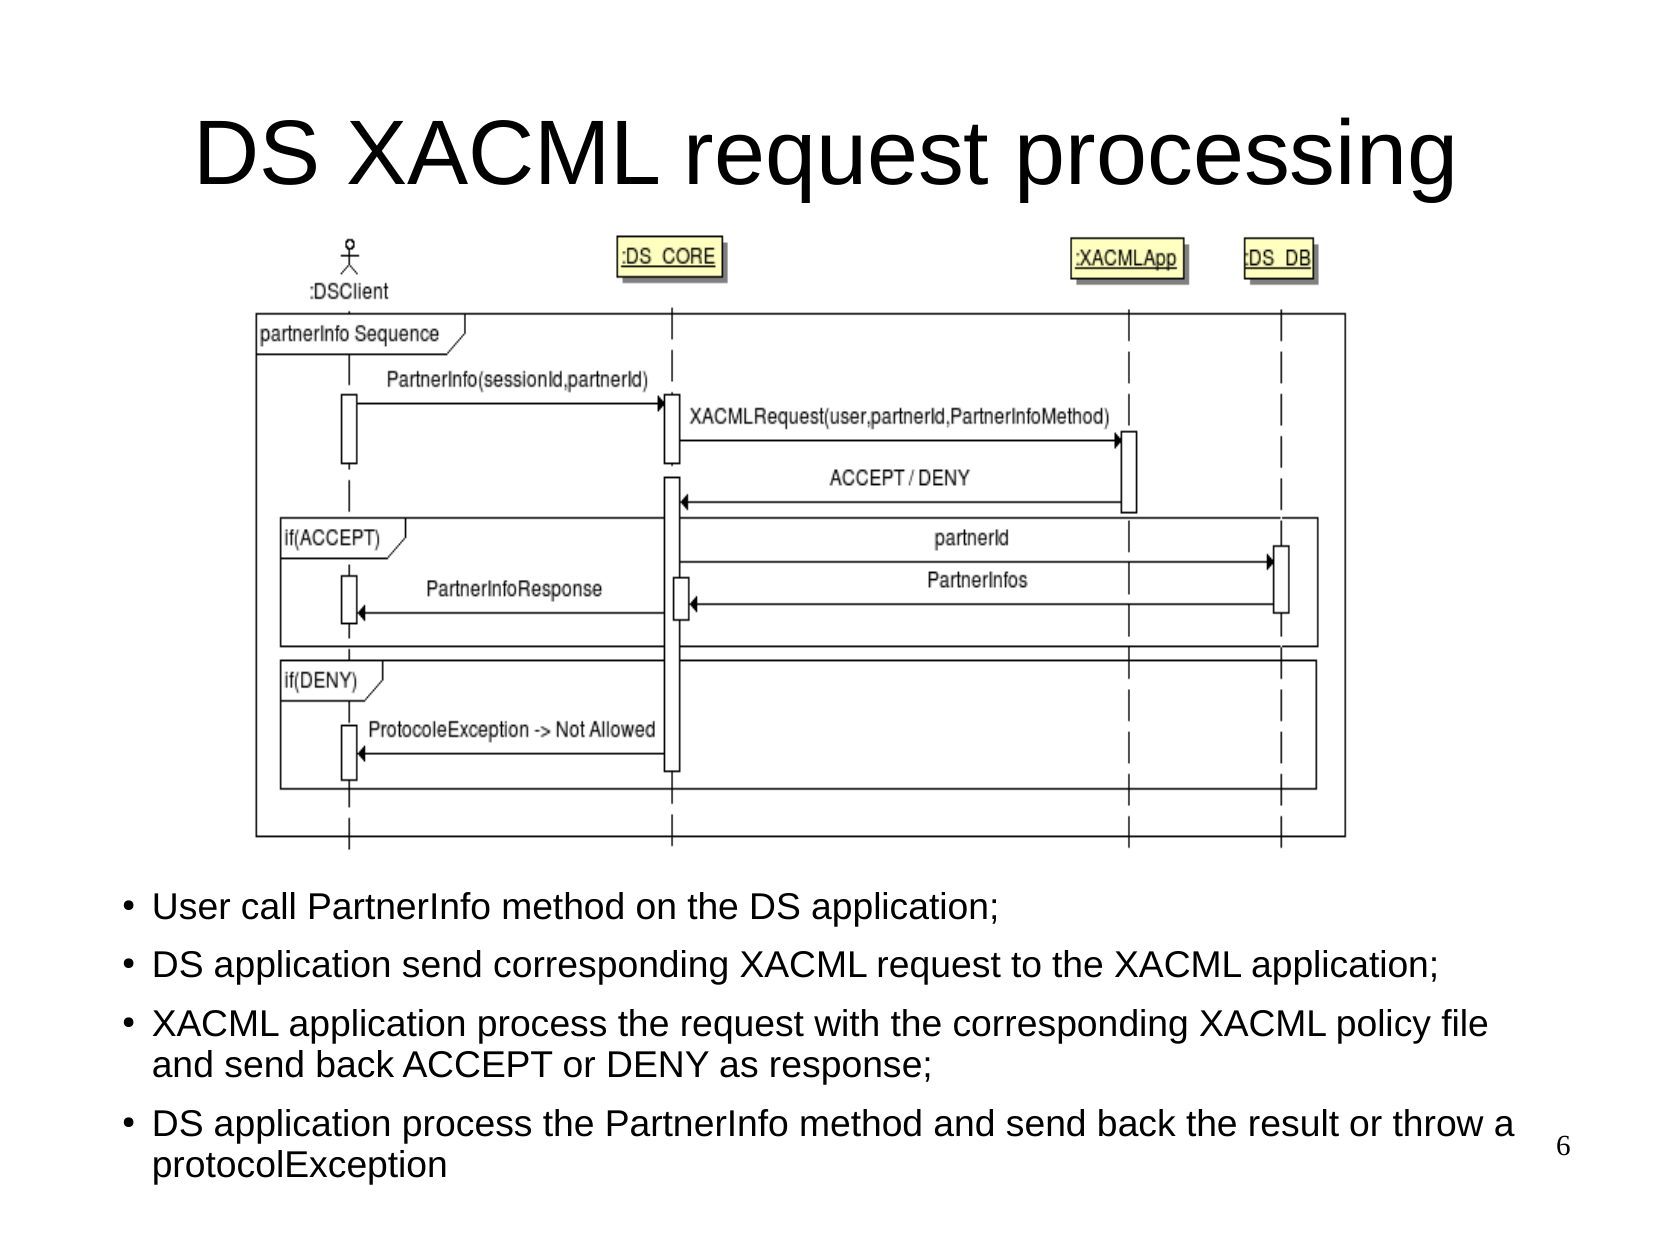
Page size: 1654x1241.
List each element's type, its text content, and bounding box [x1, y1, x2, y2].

list User call PartnerInfo method on the DS application; DS application send corresponding XACML request to the XACML application; XACML application process the request with the corresponding XACML policy file and send back ACCEPT or DENY as response; DS application process the PartnerInfo method and send back the result or throw a protocolException [112, 885, 1536, 1187]
picture [236, 257, 1363, 857]
title DS XACML request processing [82, 49, 1571, 257]
